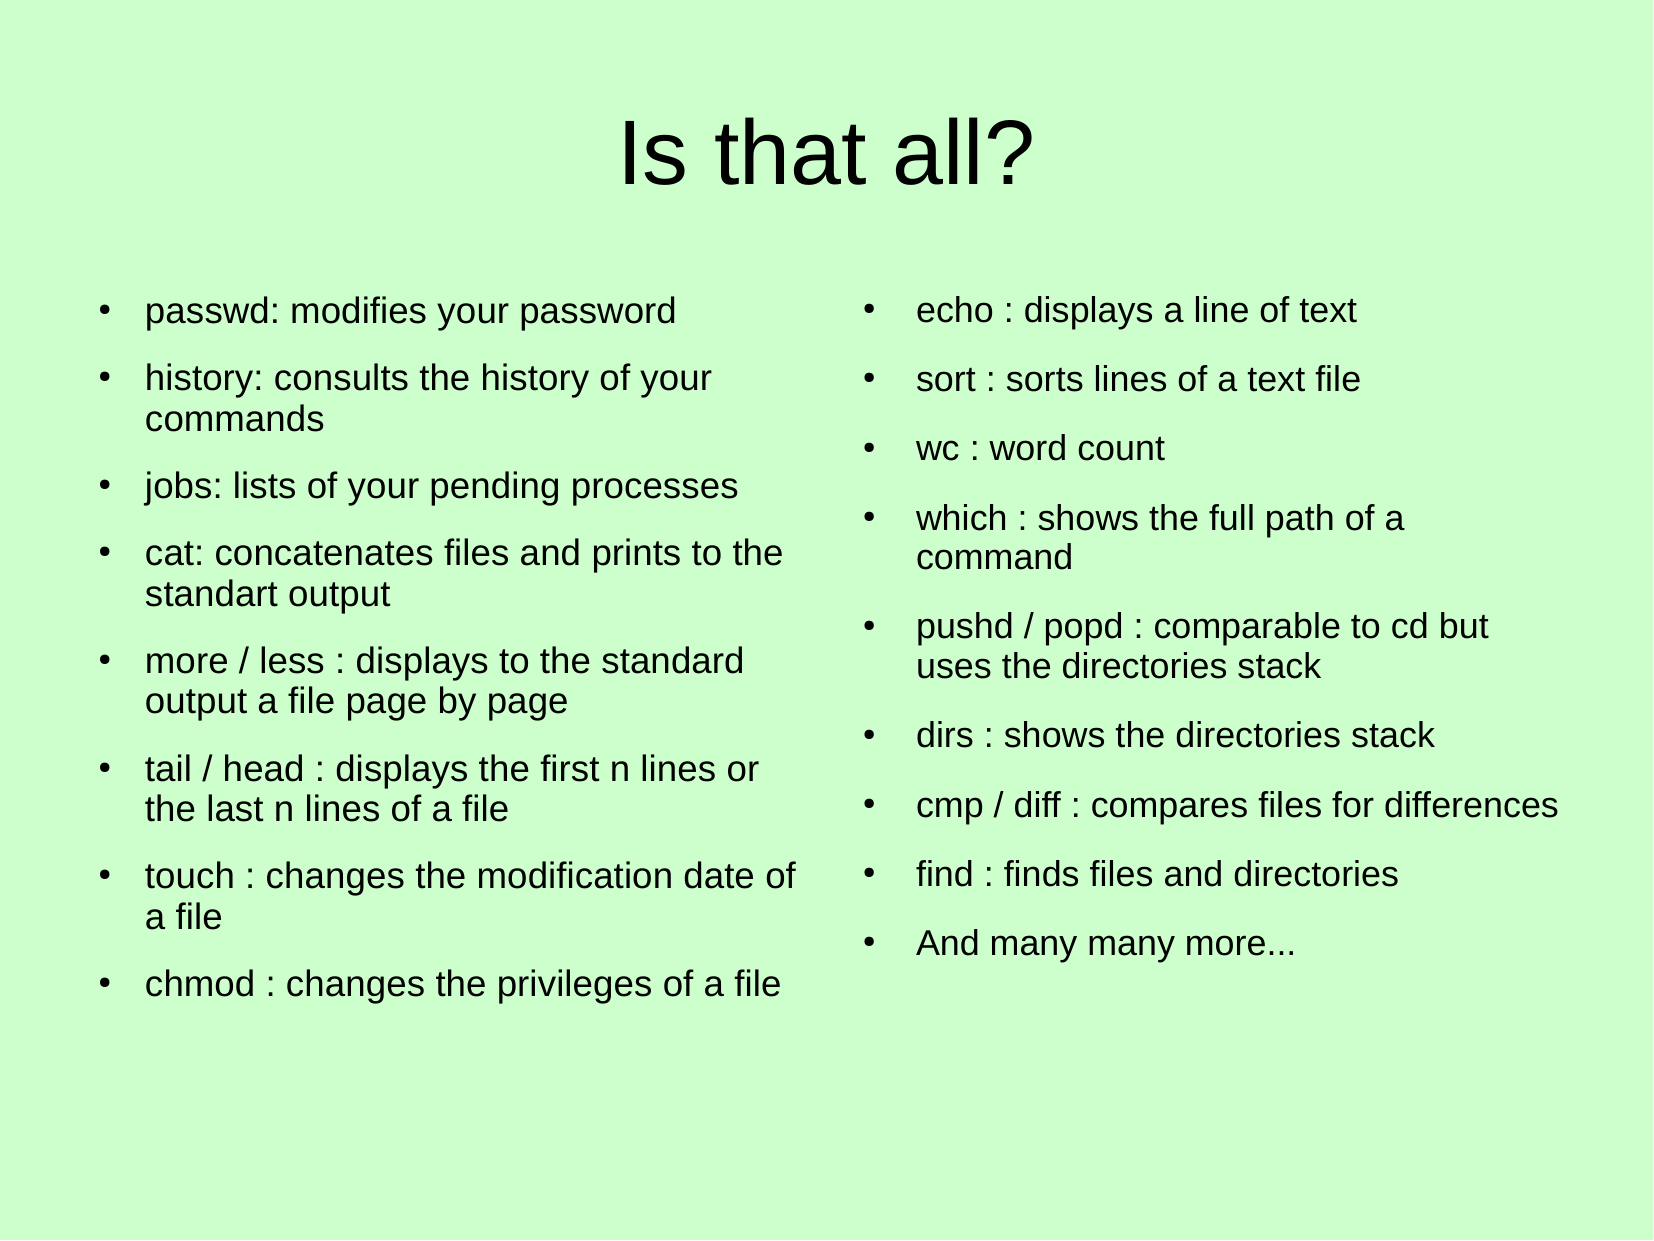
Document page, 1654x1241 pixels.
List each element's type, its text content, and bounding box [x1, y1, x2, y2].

title Is that all? [82, 49, 1571, 257]
list passwd: modifies your password history: consults the history of your commands jobs: lists of your pending processes cat: concatenates files and prints to the standart output more / less : displays to the standard output a file page by page tail / head : displays the first n lines or the last n lines of a file touch : changes the modification date of a file chmod : changes the privileges of a file [82, 290, 809, 1010]
list echo : displays a line of text sort : sorts lines of a text file wc : word count which : shows the full path of a command pushd / popd : comparable to cd but uses the directories stack dirs : shows the directories stack cmp / diff : compares files for differences find : finds files and directories And many many more... [845, 290, 1572, 1010]
